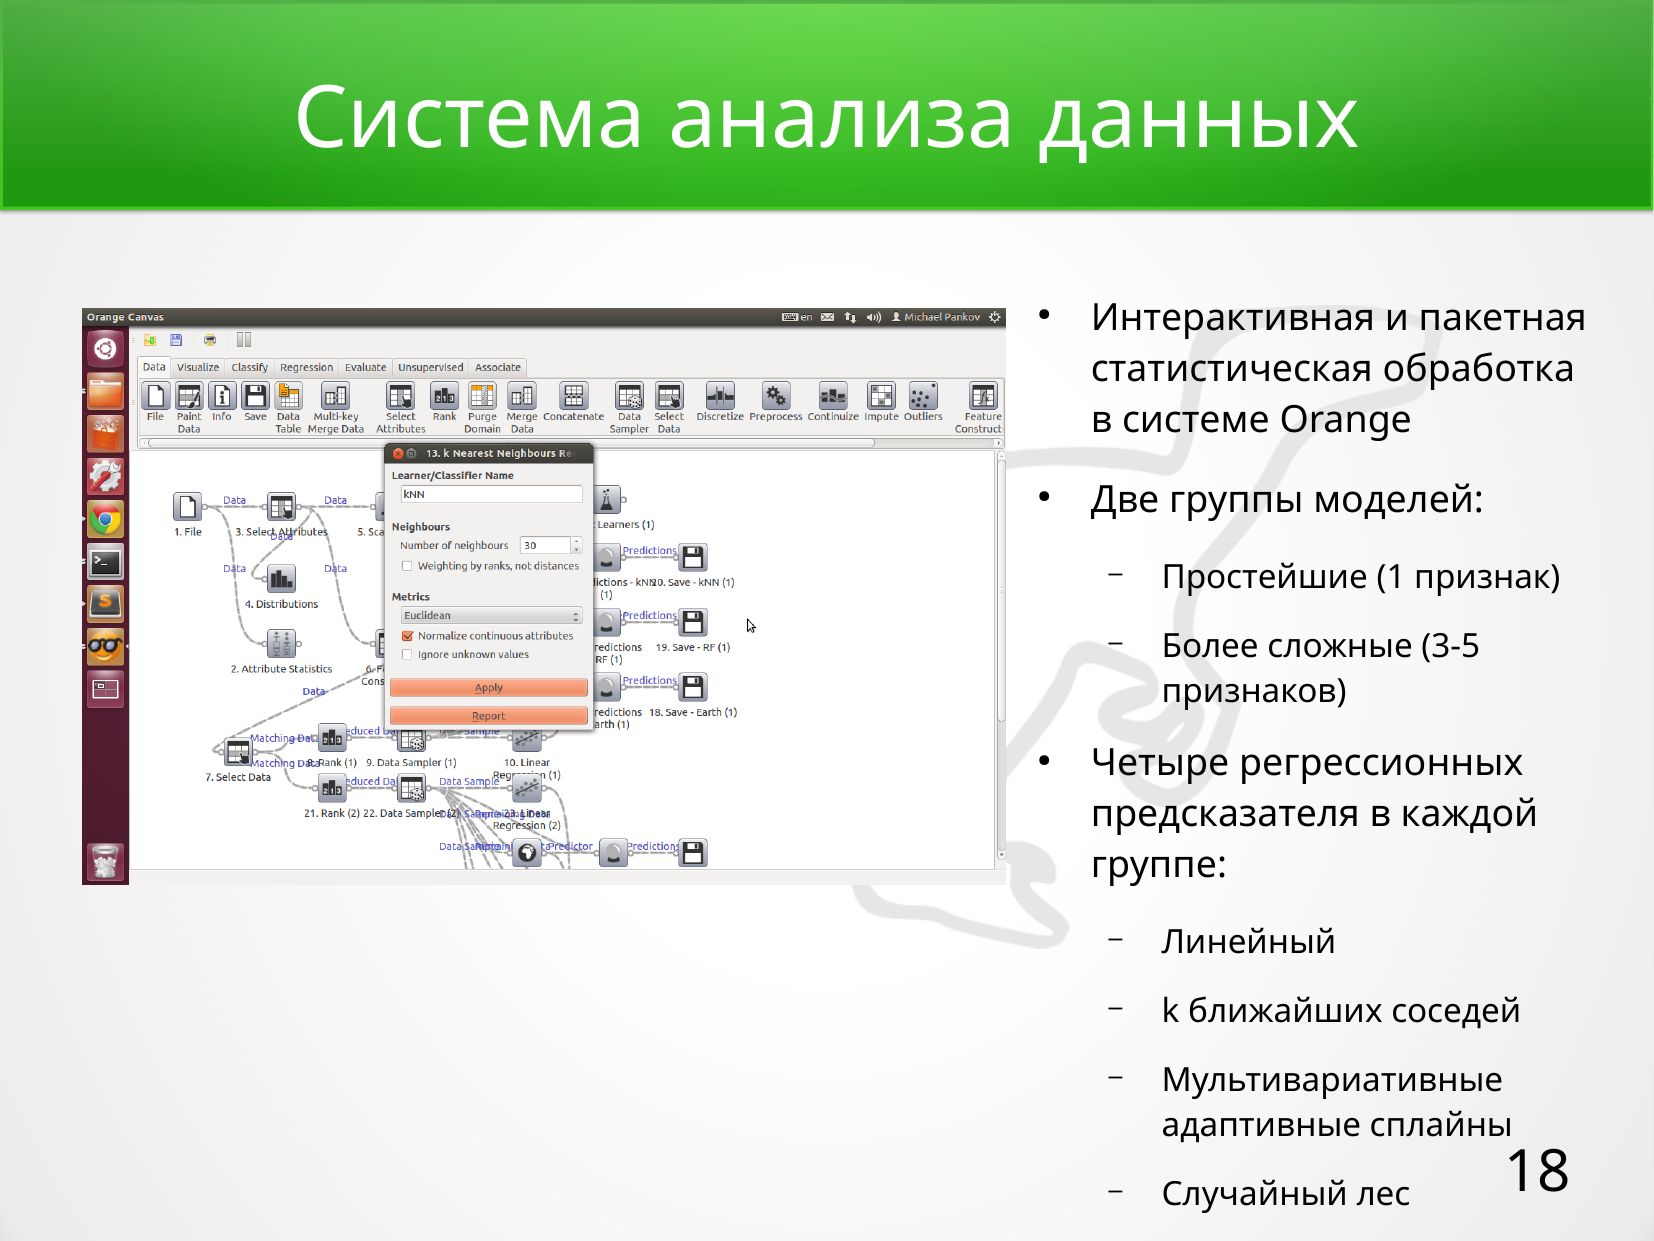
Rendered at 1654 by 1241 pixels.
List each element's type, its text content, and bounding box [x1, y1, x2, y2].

picture [82, 305, 1020, 949]
list Интерактивная и пакетная статистическая обработка в системе Orange Две группы моделей: Простейшие (1 признак) Более сложные (3-5 признаков) Четыре регрессионных предсказателя в каждой группе: Линейный k ближайших соседей Мультивариативные адаптивные сплайны Случайный лес [1020, 290, 1591, 1201]
title Система анализа данных [82, 49, 1571, 179]
